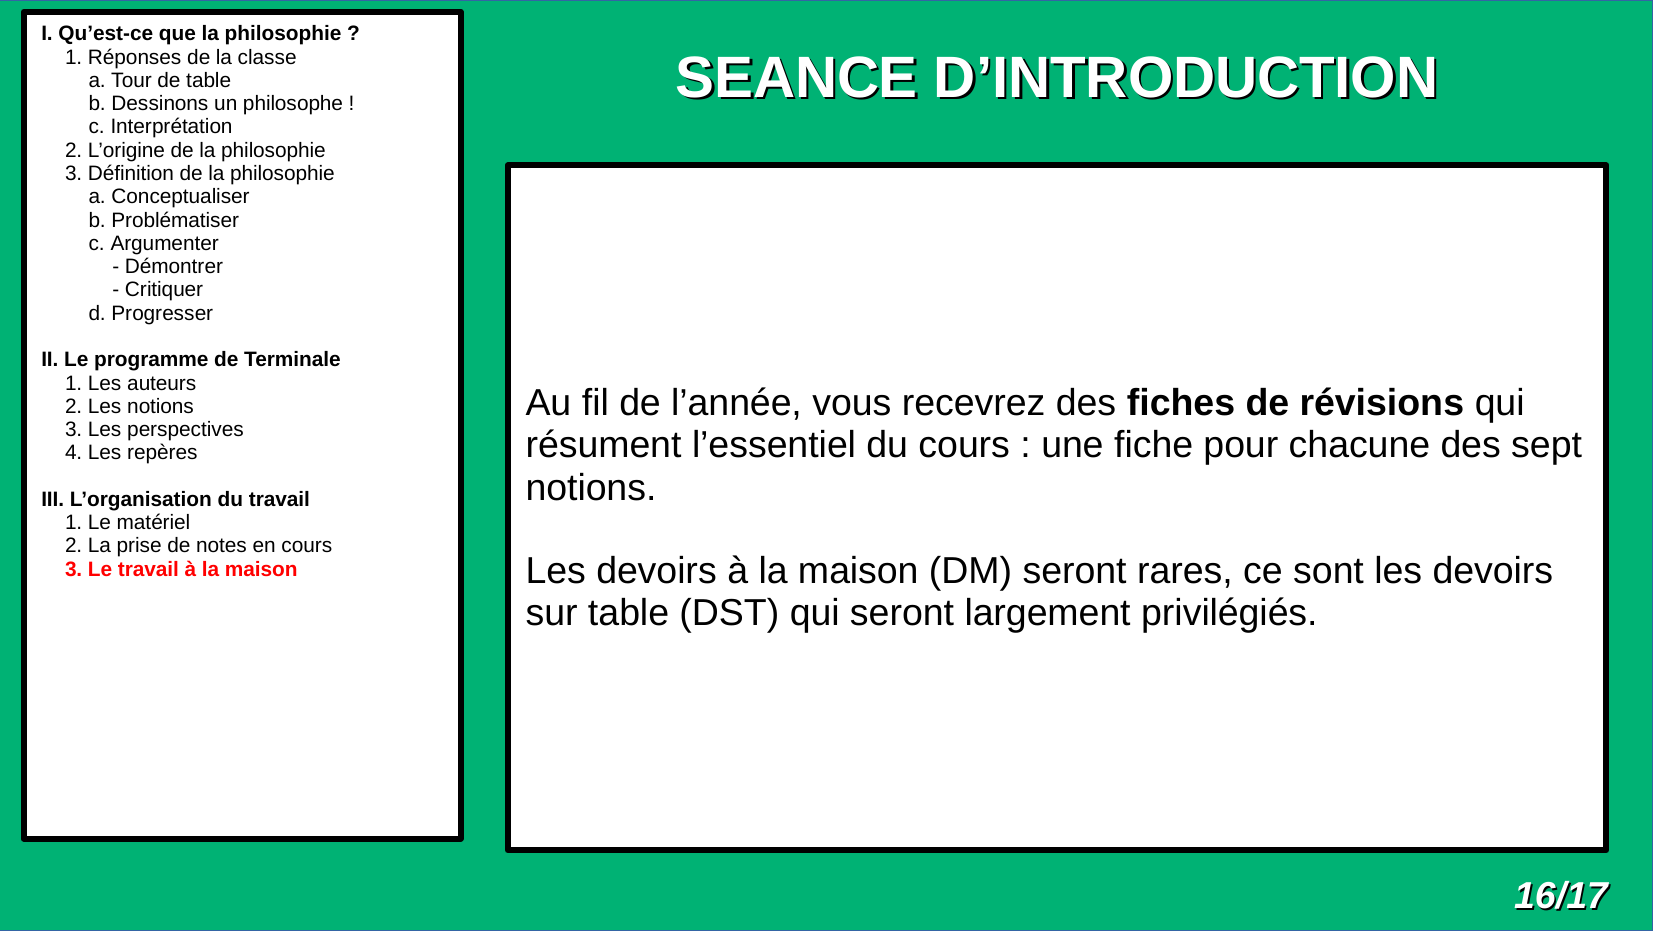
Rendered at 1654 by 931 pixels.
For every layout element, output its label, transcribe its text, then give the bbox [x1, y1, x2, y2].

text_box SEANCE D’INTRODUCTION [507, 0, 1607, 154]
text_box [0, 0, 1653, 931]
text_box Au fil de l’année, vous recevrez des fiches de révisions qui résument l’essentiel du cours : une fiche pour chacune des sept notions. Les devoirs à la maison (DM) seront rares, ce sont les devoirs sur table (DST) qui seront largement privilégiés. [507, 165, 1607, 851]
text_box <numéro>/17 [1464, 867, 1623, 931]
text_box I. Qu’est-ce que la philosophie ? 1. Réponses de la classe a. Tour de table b. Dessinons un philosophe ! c. Interprétation 2. L’origine de la philosophie 3. Définition de la philosophie a. Conceptualiser b. Problématiser c. Argumenter - Démontrer - Critiquer d. Progresser II. Le programme de Terminale 1. Les auteurs 2. Les notions 3. Les perspectives 4. Les repères III. L’organisation du travail 1. Le matériel 2. La prise de notes en cours 3. Le travail à la maison [23, 11, 461, 839]
